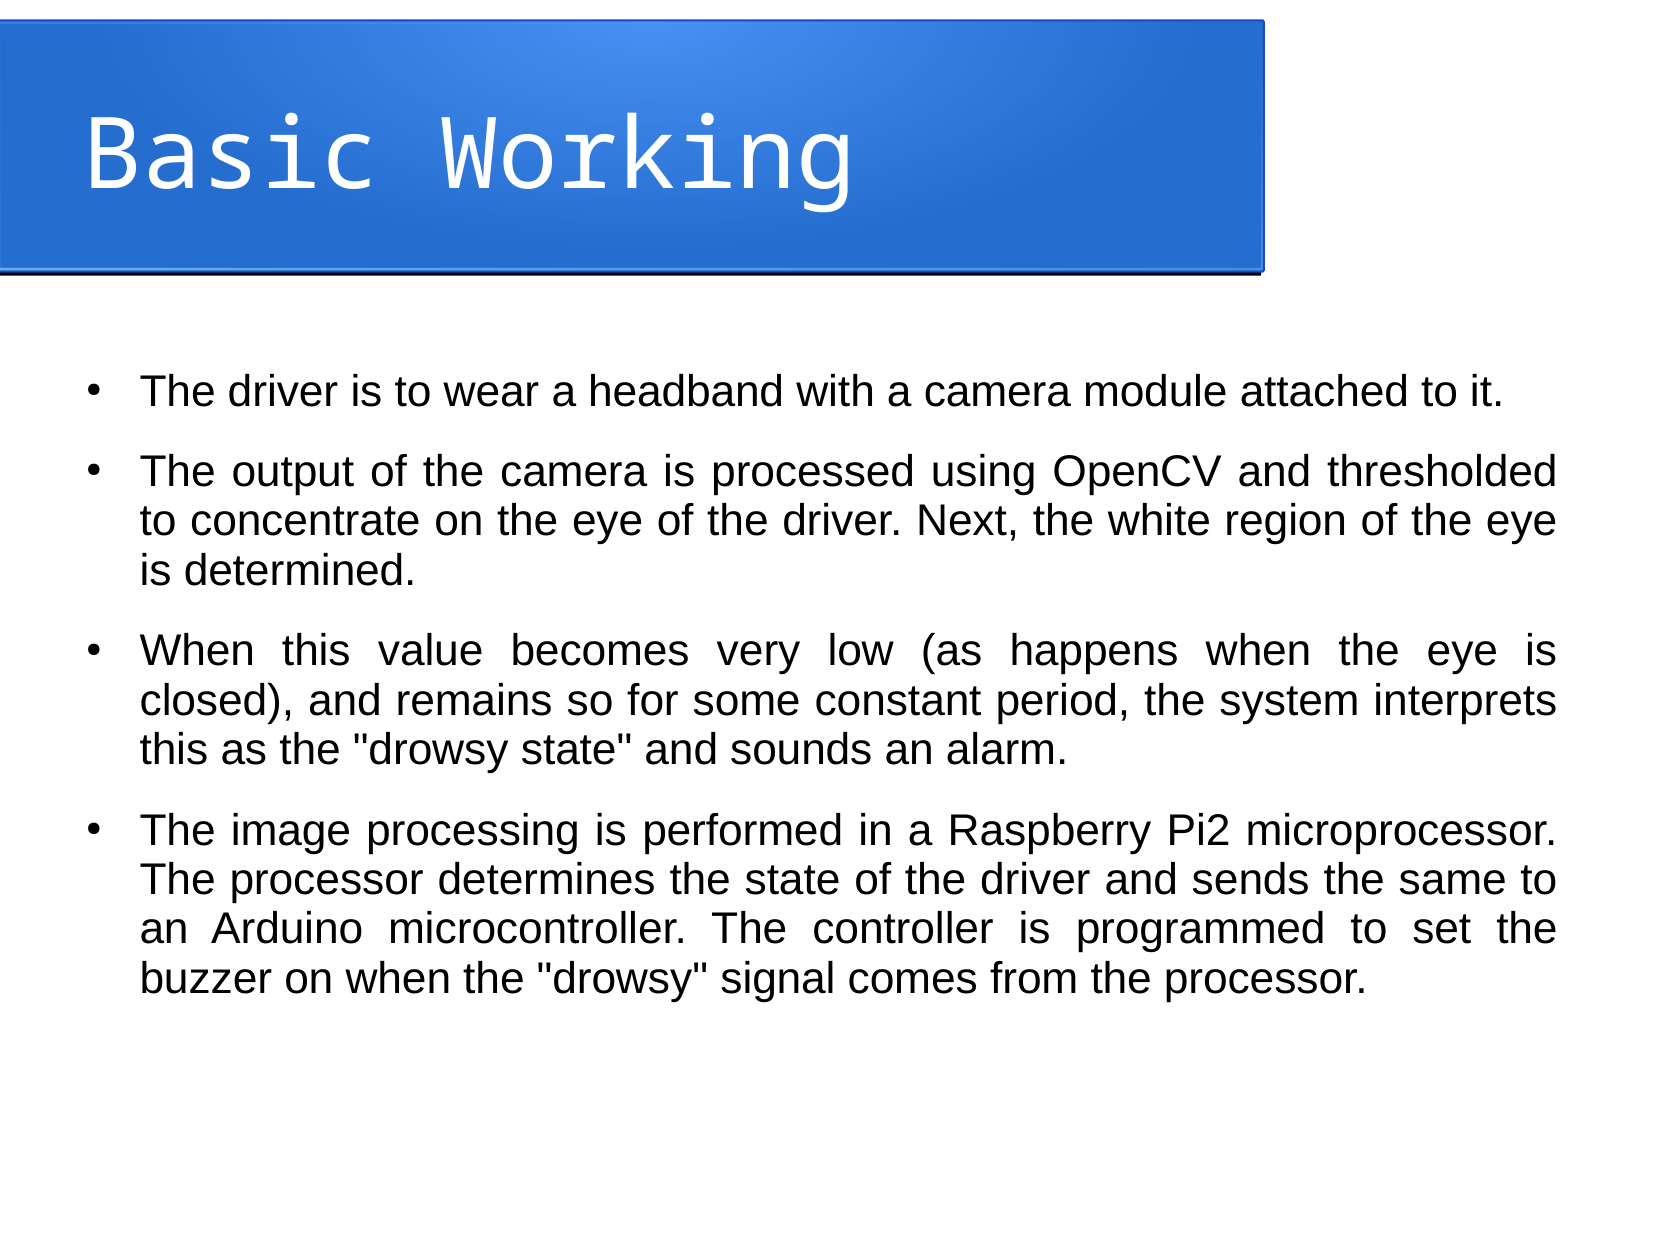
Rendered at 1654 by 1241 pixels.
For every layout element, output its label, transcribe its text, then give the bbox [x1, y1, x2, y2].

title Basic Working [82, 47, 1235, 252]
list The driver is to wear a headband with a camera module attached to it. The output of the camera is processed using OpenCV and thresholded to concentrate on the eye of the driver. Next, the white region of the eye is determined. When this value becomes very low (as happens when the eye is closed), and remains so for some constant period, the system interprets this as the "drowsy state" and sounds an alarm. The image processing is performed in a Raspberry Pi2 microprocessor. The processor determines the state of the driver and sends the same to an Arduino microcontroller. The controller is programmed to set the buzzer on when the "drowsy" signal comes from the processor. [70, 366, 1560, 1086]
